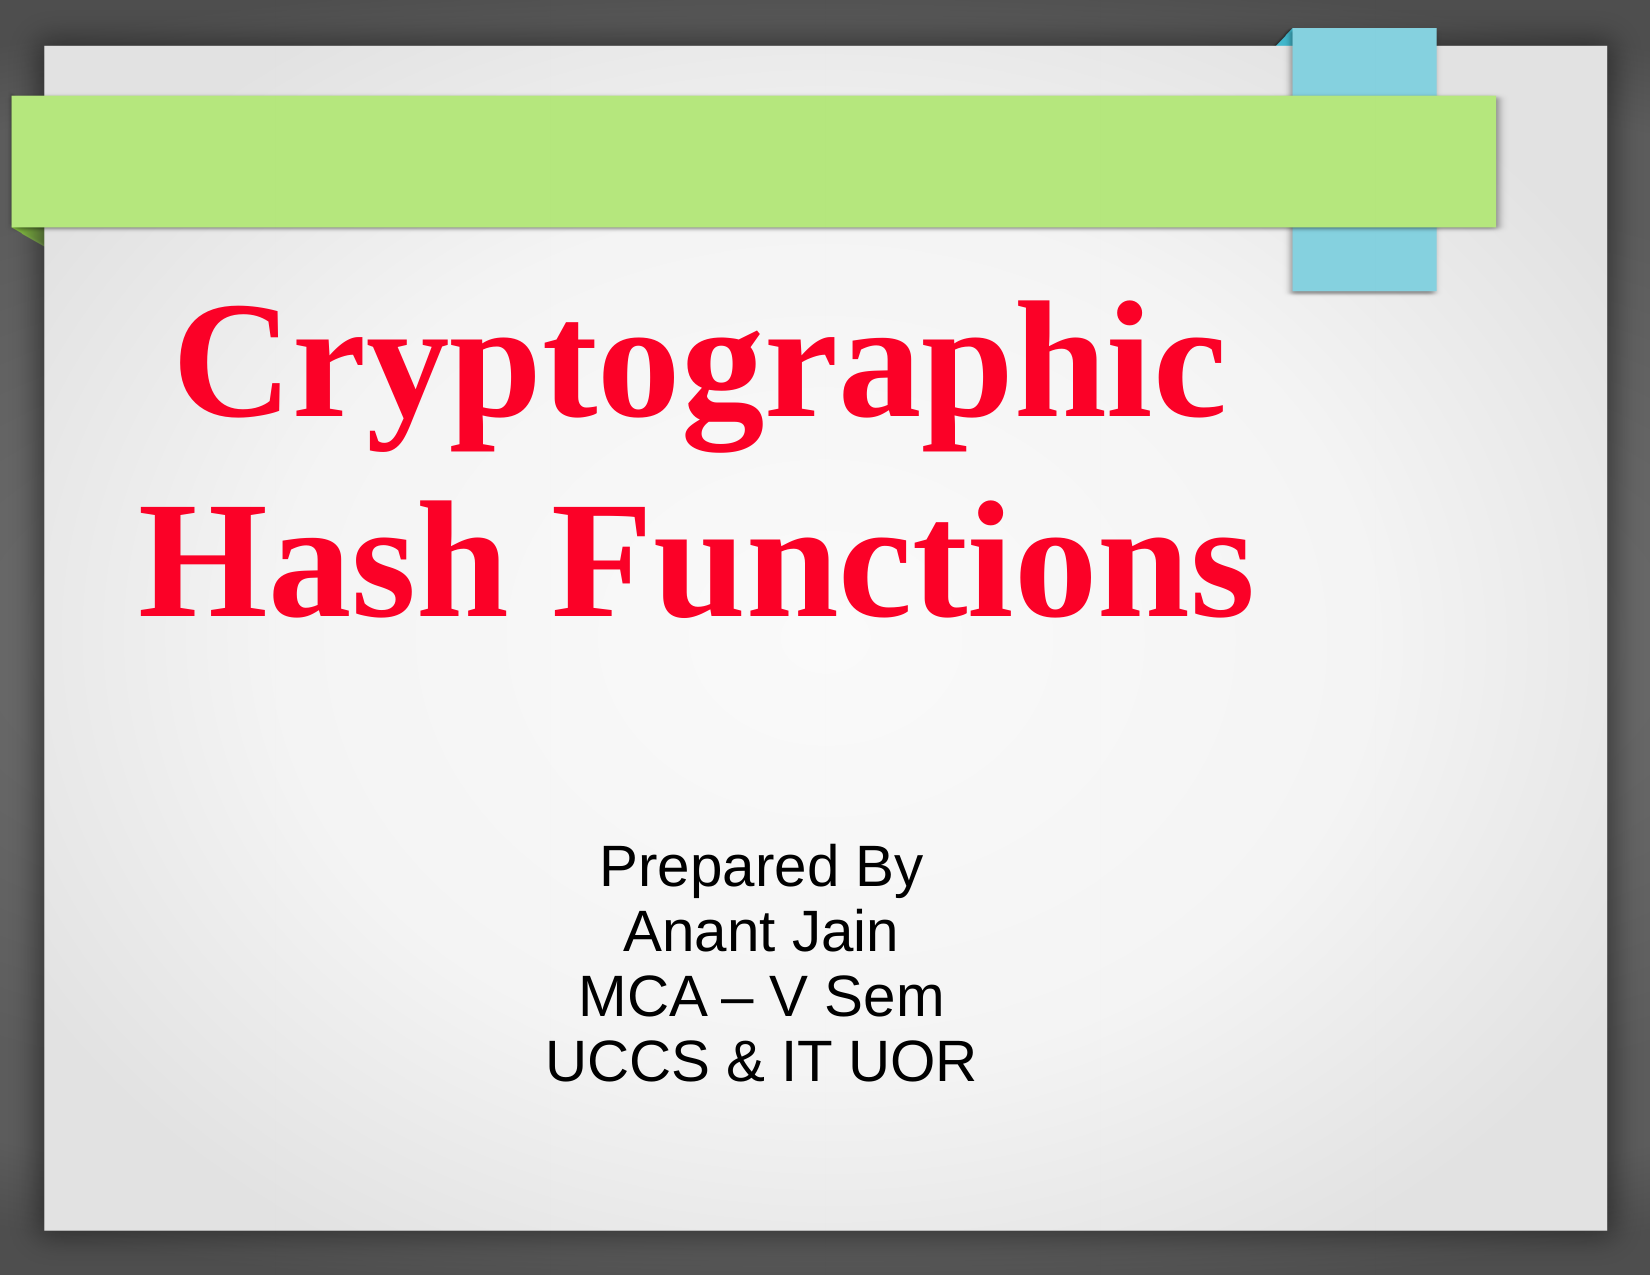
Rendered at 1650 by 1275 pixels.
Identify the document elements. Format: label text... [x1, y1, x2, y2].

title Cryptographic Hash Functions [111, 248, 1371, 910]
text_box Prepared By Anant Jain MCA – V Sem UCCS & IT UOR [437, 826, 1087, 1165]
picture [0, 0, 1650, 1275]
